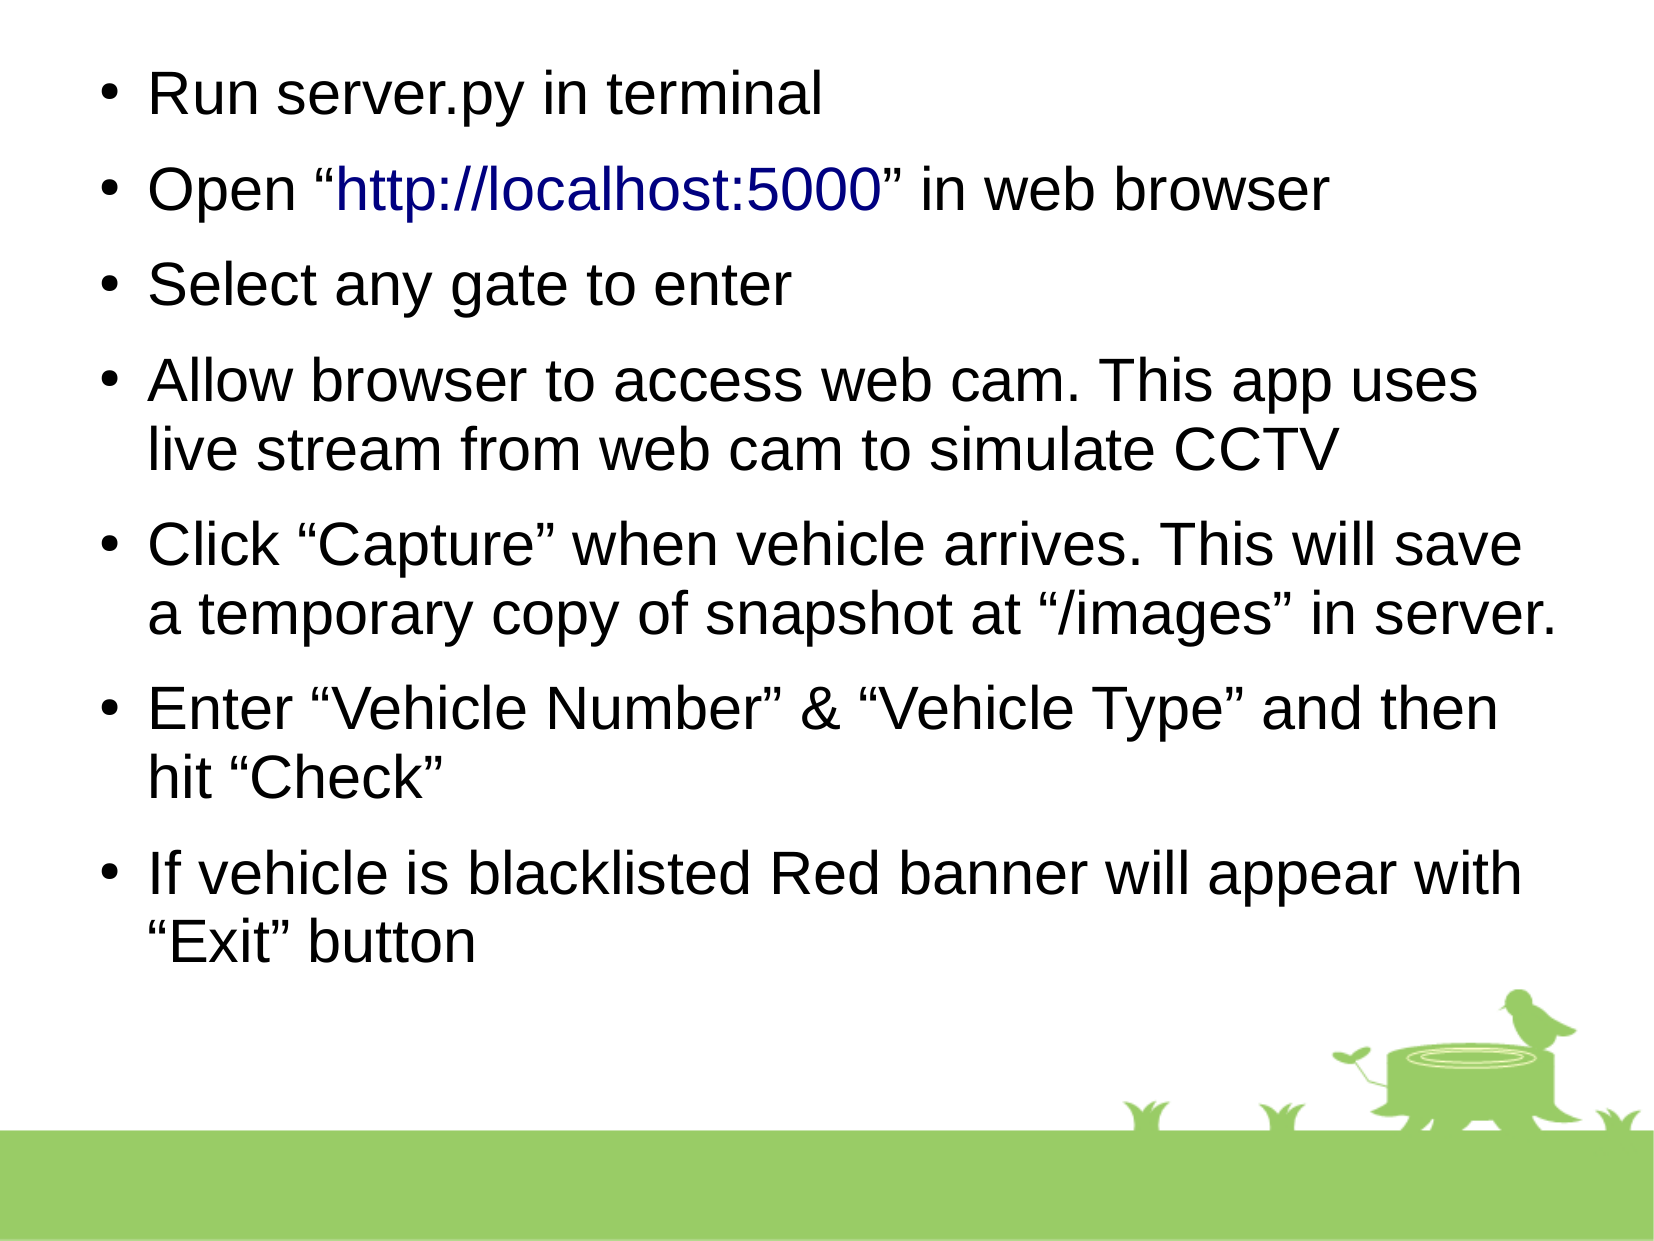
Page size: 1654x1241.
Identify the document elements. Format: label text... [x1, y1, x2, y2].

picture [0, 0, 1654, 1241]
list Run server.py in terminal Open “http://localhost:5000” in web browser Select any gate to enter Allow browser to access web cam. This app uses live stream from web cam to simulate CCTV Click “Capture” when vehicle arrives. This will save a temporary copy of snapshot at “/images” in server. Enter “Vehicle Number” & “Vehicle Type” and then hit “Check” If vehicle is blacklisted Red banner will appear with “Exit” button [82, 59, 1571, 1010]
